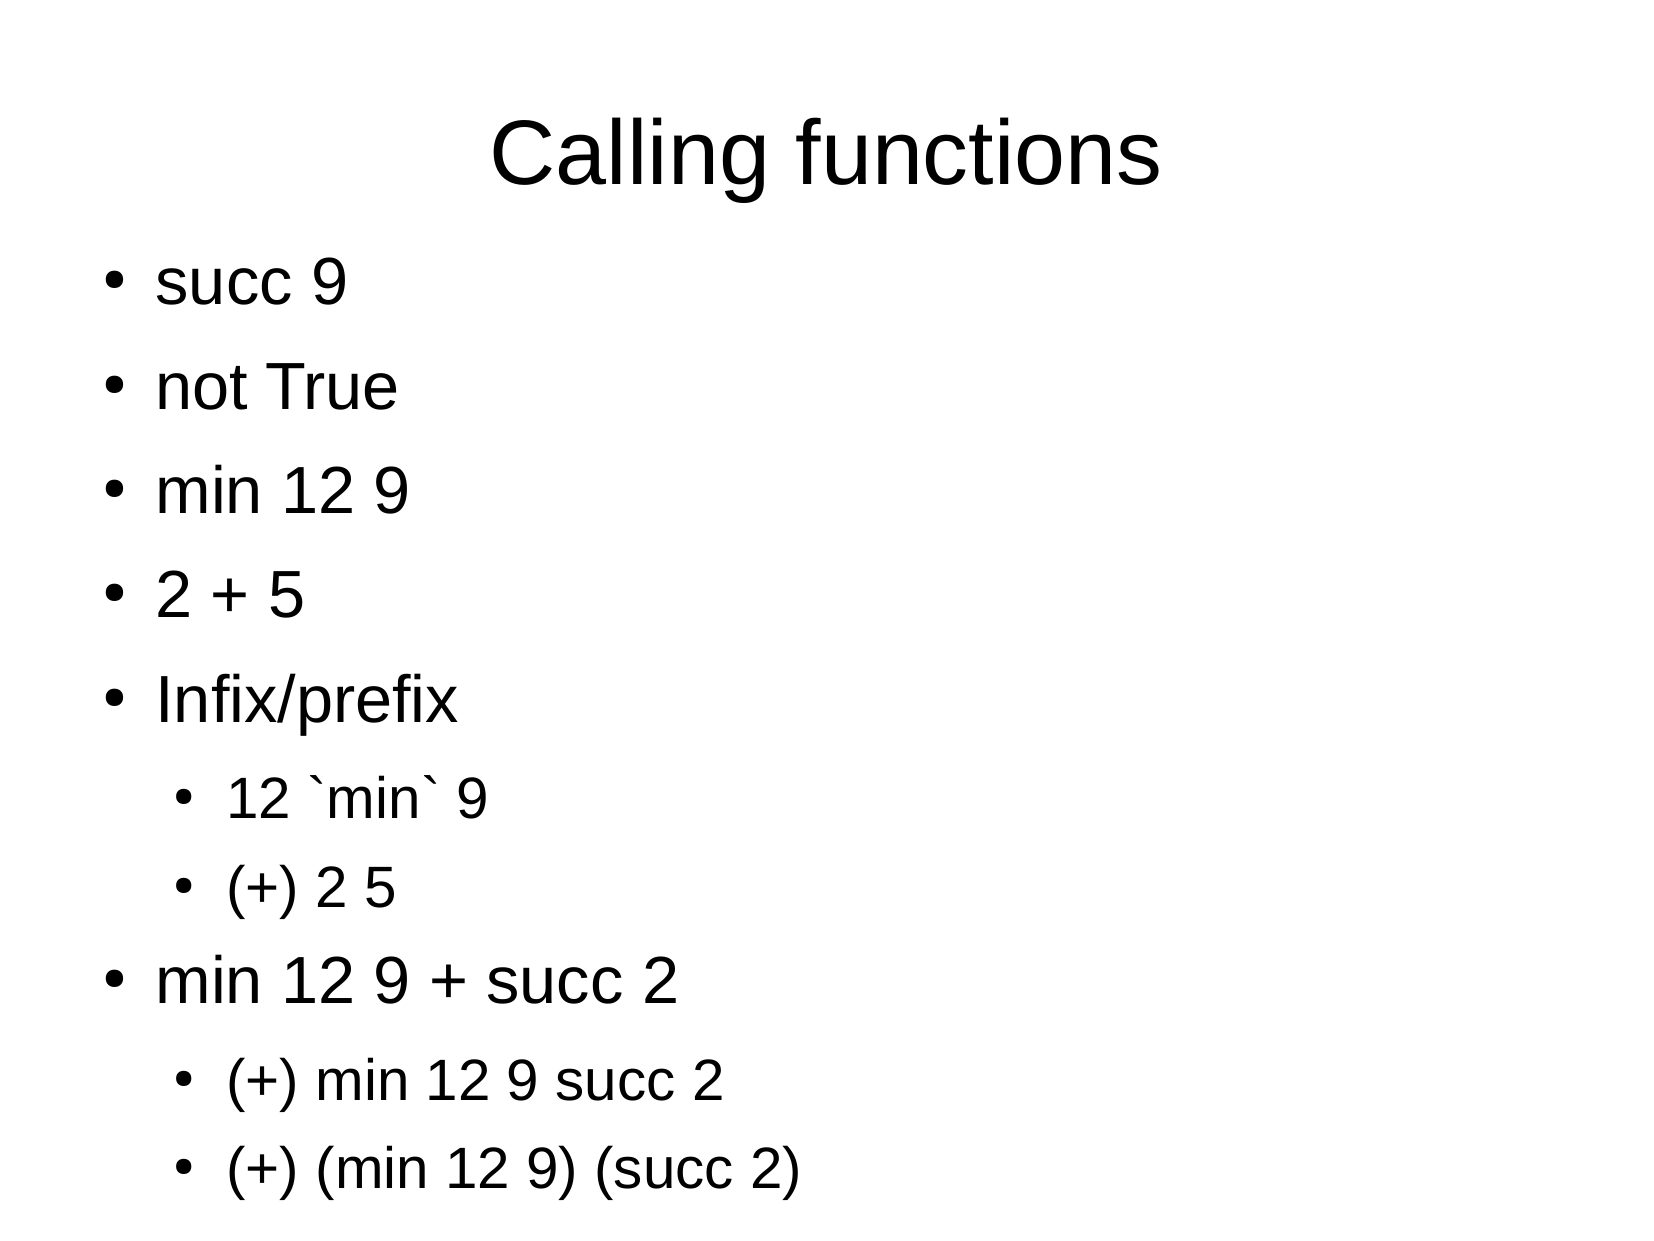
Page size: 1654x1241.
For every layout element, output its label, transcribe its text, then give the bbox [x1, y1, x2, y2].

list succ 9 not True min 12 9 2 + 5 Infix/prefix 12 `min` 9 (+) 2 5 min 12 9 + succ 2 (+) min 12 9 succ 2 (+) (min 12 9) (succ 2) [84, 244, 1573, 1202]
title Calling functions [82, 56, 1571, 250]
